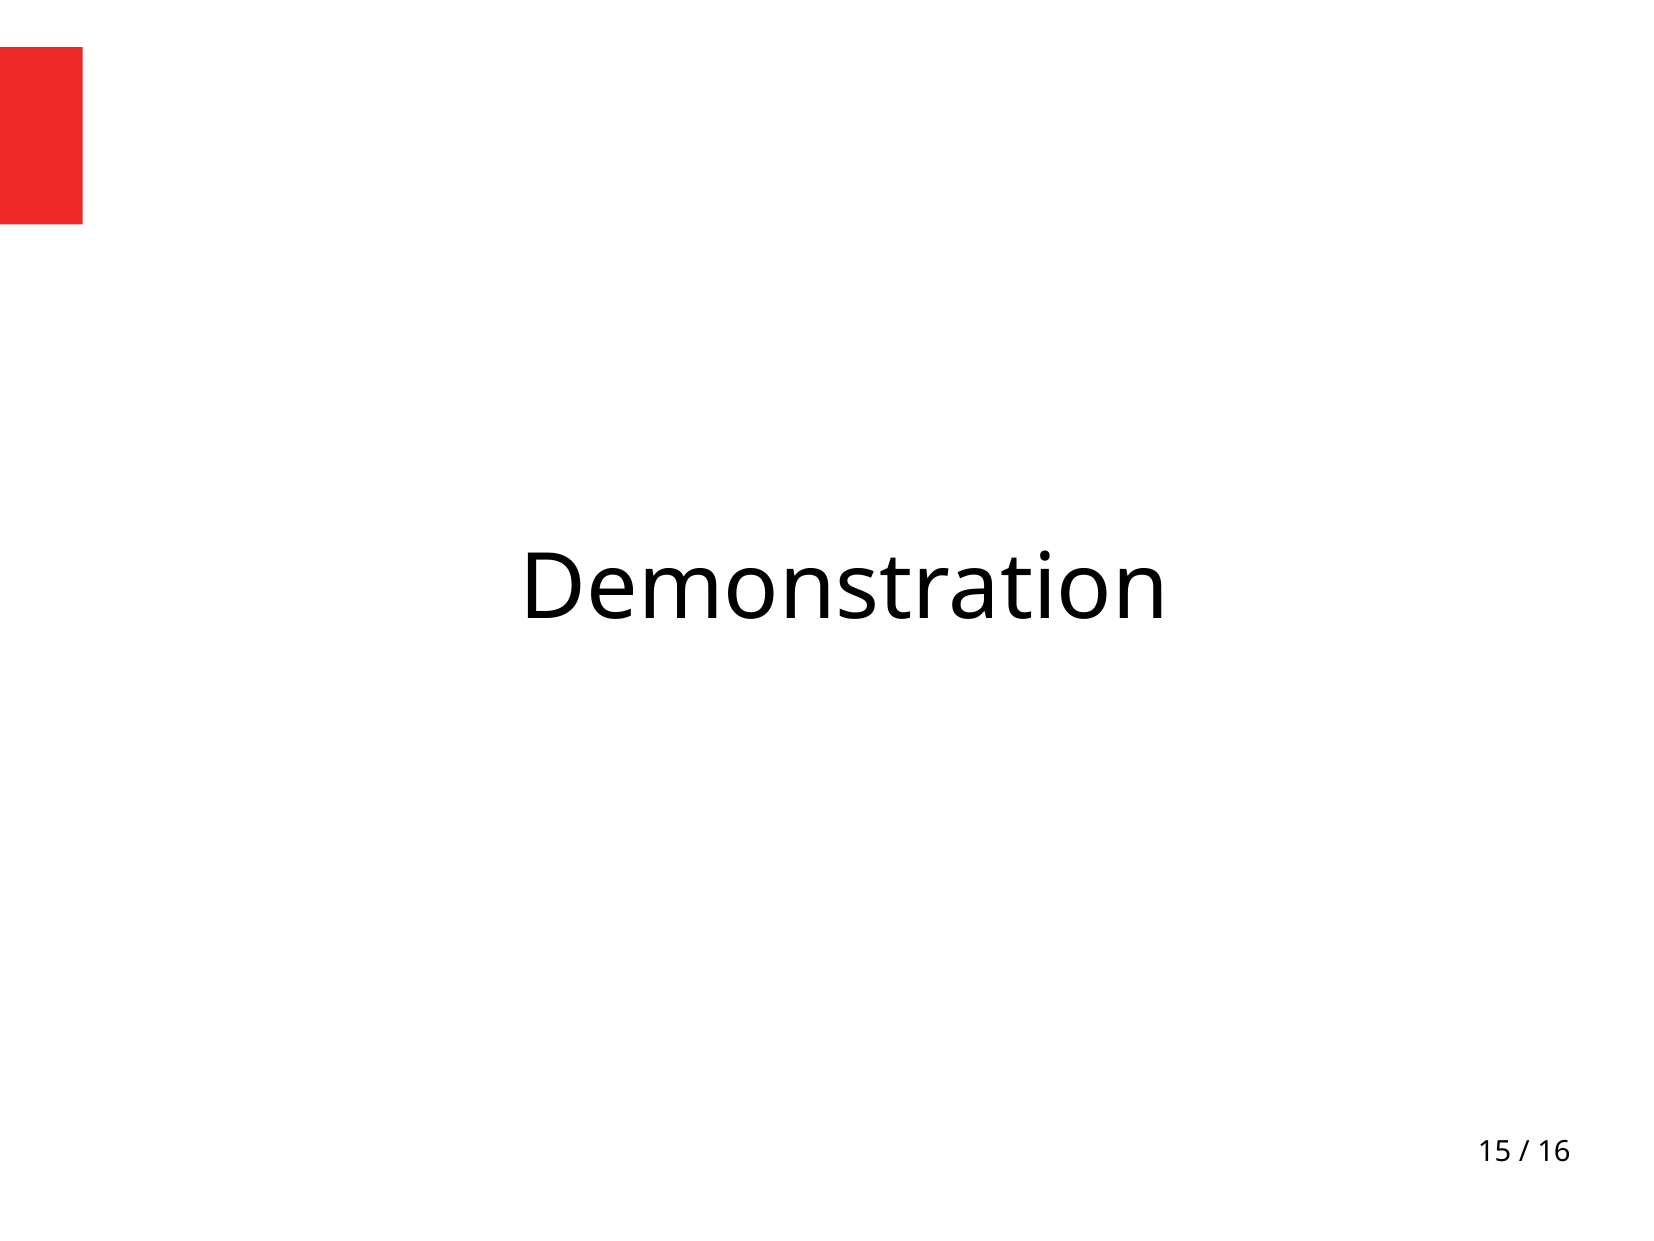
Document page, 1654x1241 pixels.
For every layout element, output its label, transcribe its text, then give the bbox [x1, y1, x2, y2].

subtitle Demonstration [118, 102, 1571, 1063]
